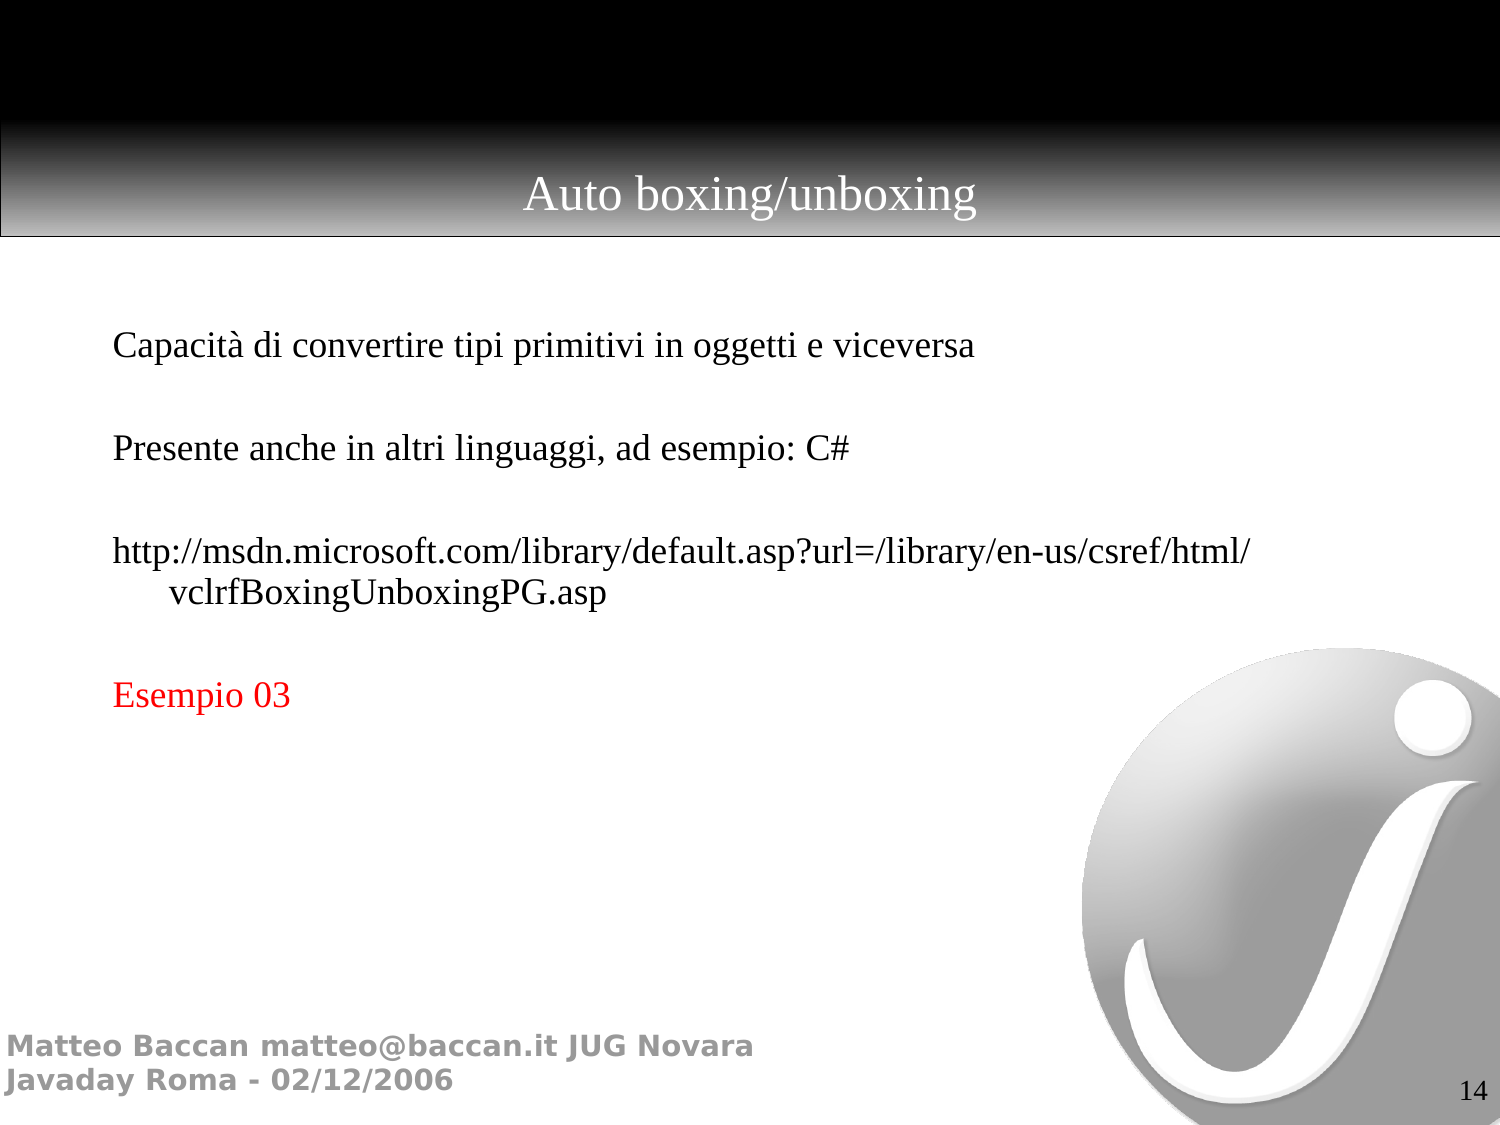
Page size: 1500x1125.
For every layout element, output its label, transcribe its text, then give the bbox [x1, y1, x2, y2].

list Capacità di convertire tipi primitivi in oggetti e viceversa Presente anche in altri linguaggi, ad esempio: C# http://msdn.microsoft.com/library/default.asp?url=/library/en-us/csref/html/vclrfBoxingUnboxingPG.asp Esempio 03 [112, 324, 1388, 1009]
title Auto boxing/unboxing [112, 99, 1388, 288]
picture [1081, 648, 1500, 1125]
